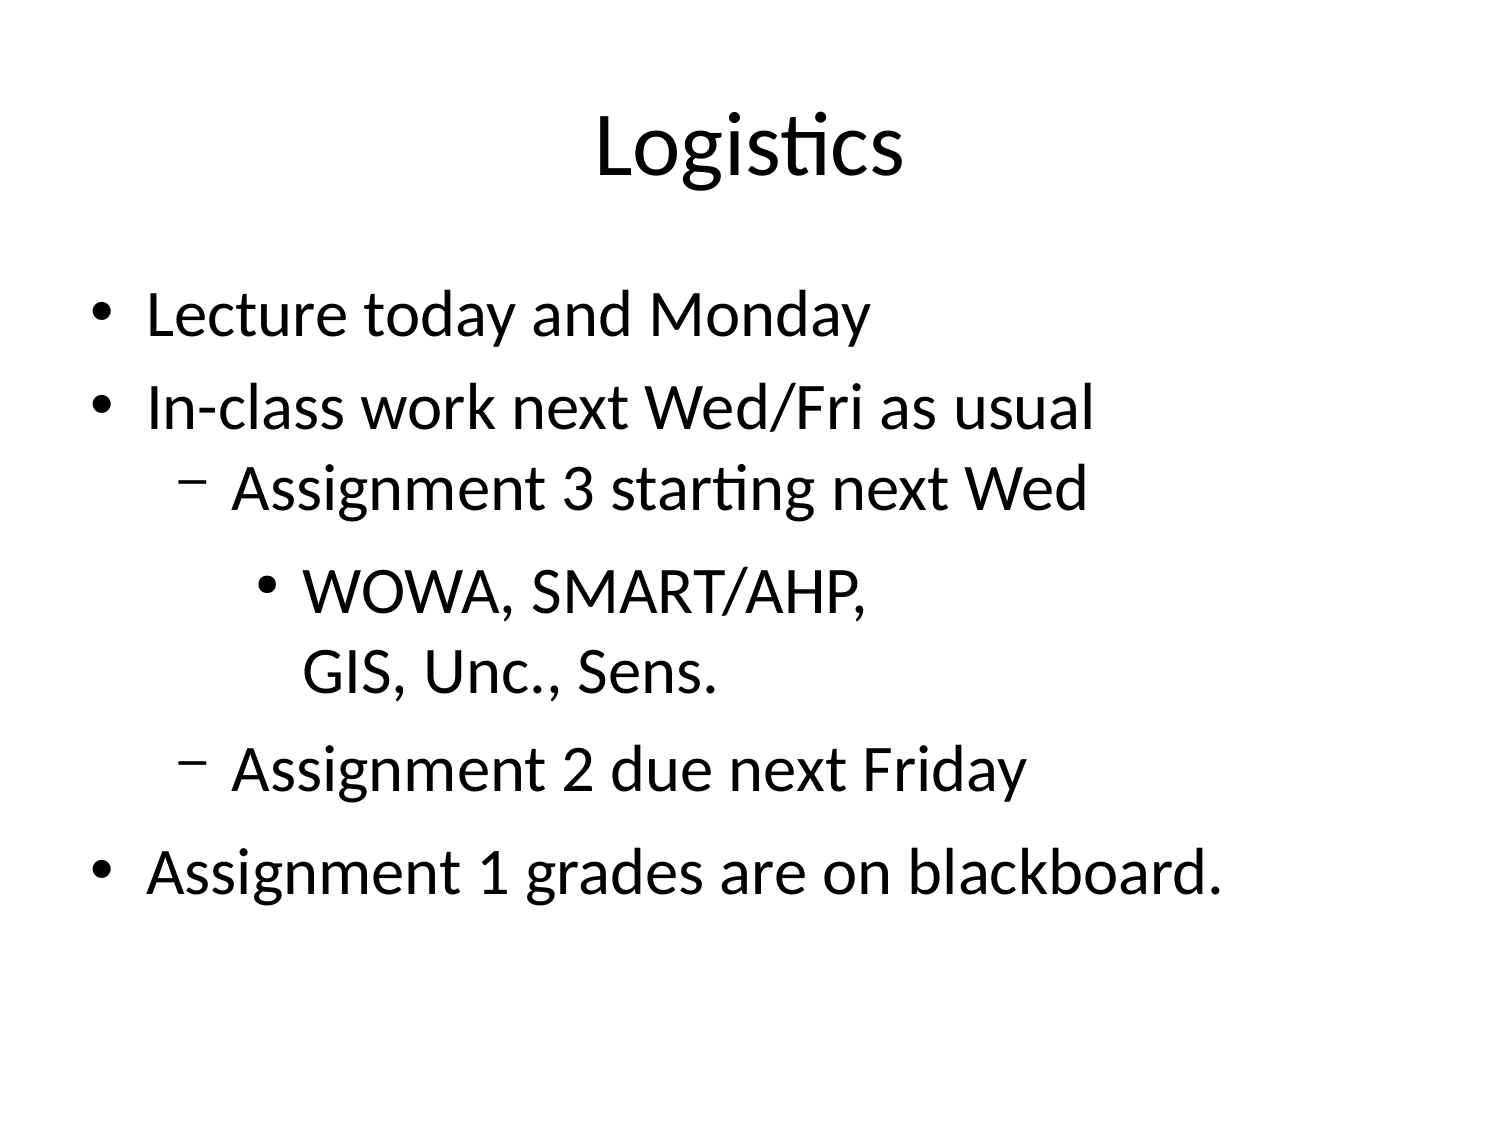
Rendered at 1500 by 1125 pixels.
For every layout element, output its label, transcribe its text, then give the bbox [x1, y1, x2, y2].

title Logistics [75, 45, 1425, 233]
list Lecture today and Monday In-class work next Wed/Fri as usual Assignment 3 starting next Wed WOWA, SMART/AHP, GIS, Unc., Sens. Assignment 2 due next Friday Assignment 1 grades are on blackboard. [75, 262, 1425, 1005]
